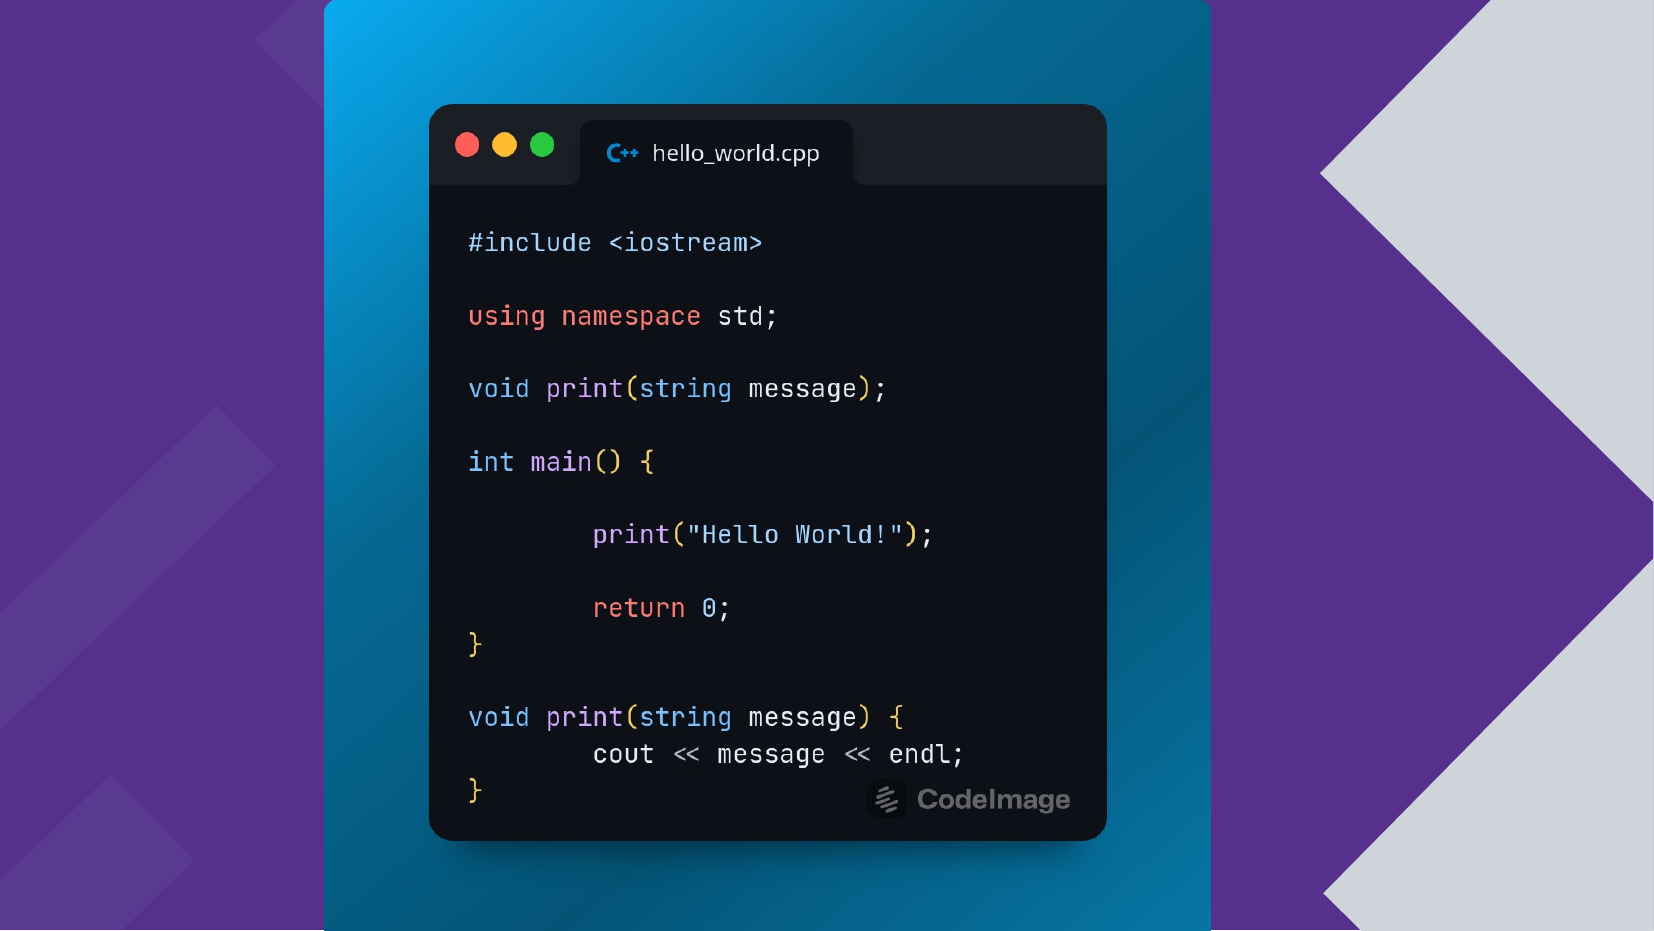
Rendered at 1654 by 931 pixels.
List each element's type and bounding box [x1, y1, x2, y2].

picture [324, 0, 332, 7]
picture [429, 104, 1107, 841]
picture [1202, 0, 1211, 9]
